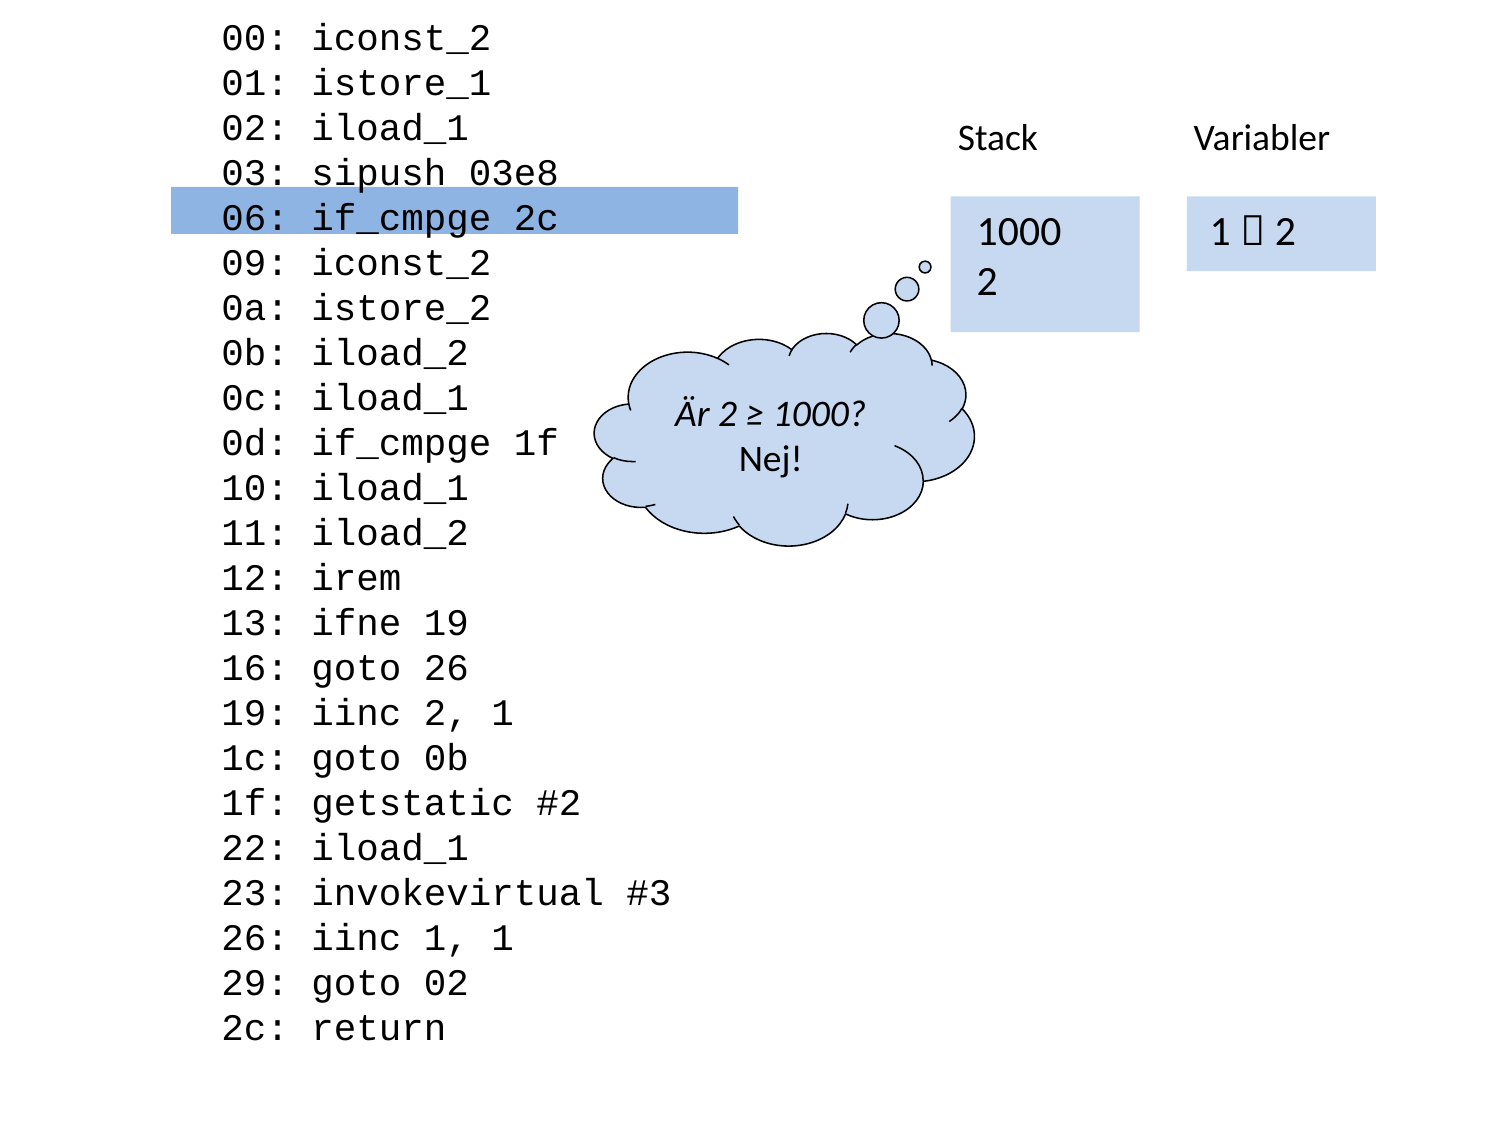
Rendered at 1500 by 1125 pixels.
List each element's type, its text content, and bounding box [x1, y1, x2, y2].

text_box [1186, 196, 1376, 272]
text_box [703, 186, 739, 234]
text_box [171, 186, 206, 234]
text_box 00: iconst_2 01: istore_1 02: iload_1 03: sipush 03e8 06: if_cmpge 2c 09: iconst_2 0a: istore_2 0b: iload_2 0c: iload_1 0d: if_cmpge 1f 10: iload_1 11: iload_2 12: irem 13: ifne 19 16: goto 26 19: iinc 2, 1 1c: goto 0b 1f: getstatic #2 22: iload_1 23: invokevirtual #3 26: iinc 1, 1 29: goto 02 2c: return [206, 5, 703, 1056]
text_box 1000 2 [961, 196, 1077, 312]
text_box 1  2 [1194, 196, 1328, 262]
text_box Är 2 ≥ 1000? Nej! [895, 277, 919, 301]
text_box Är 2 ≥ 1000? Nej! [594, 302, 975, 547]
text_box Stack [943, 105, 1053, 165]
text_box [950, 196, 1140, 333]
text_box Variabler [1178, 105, 1345, 165]
